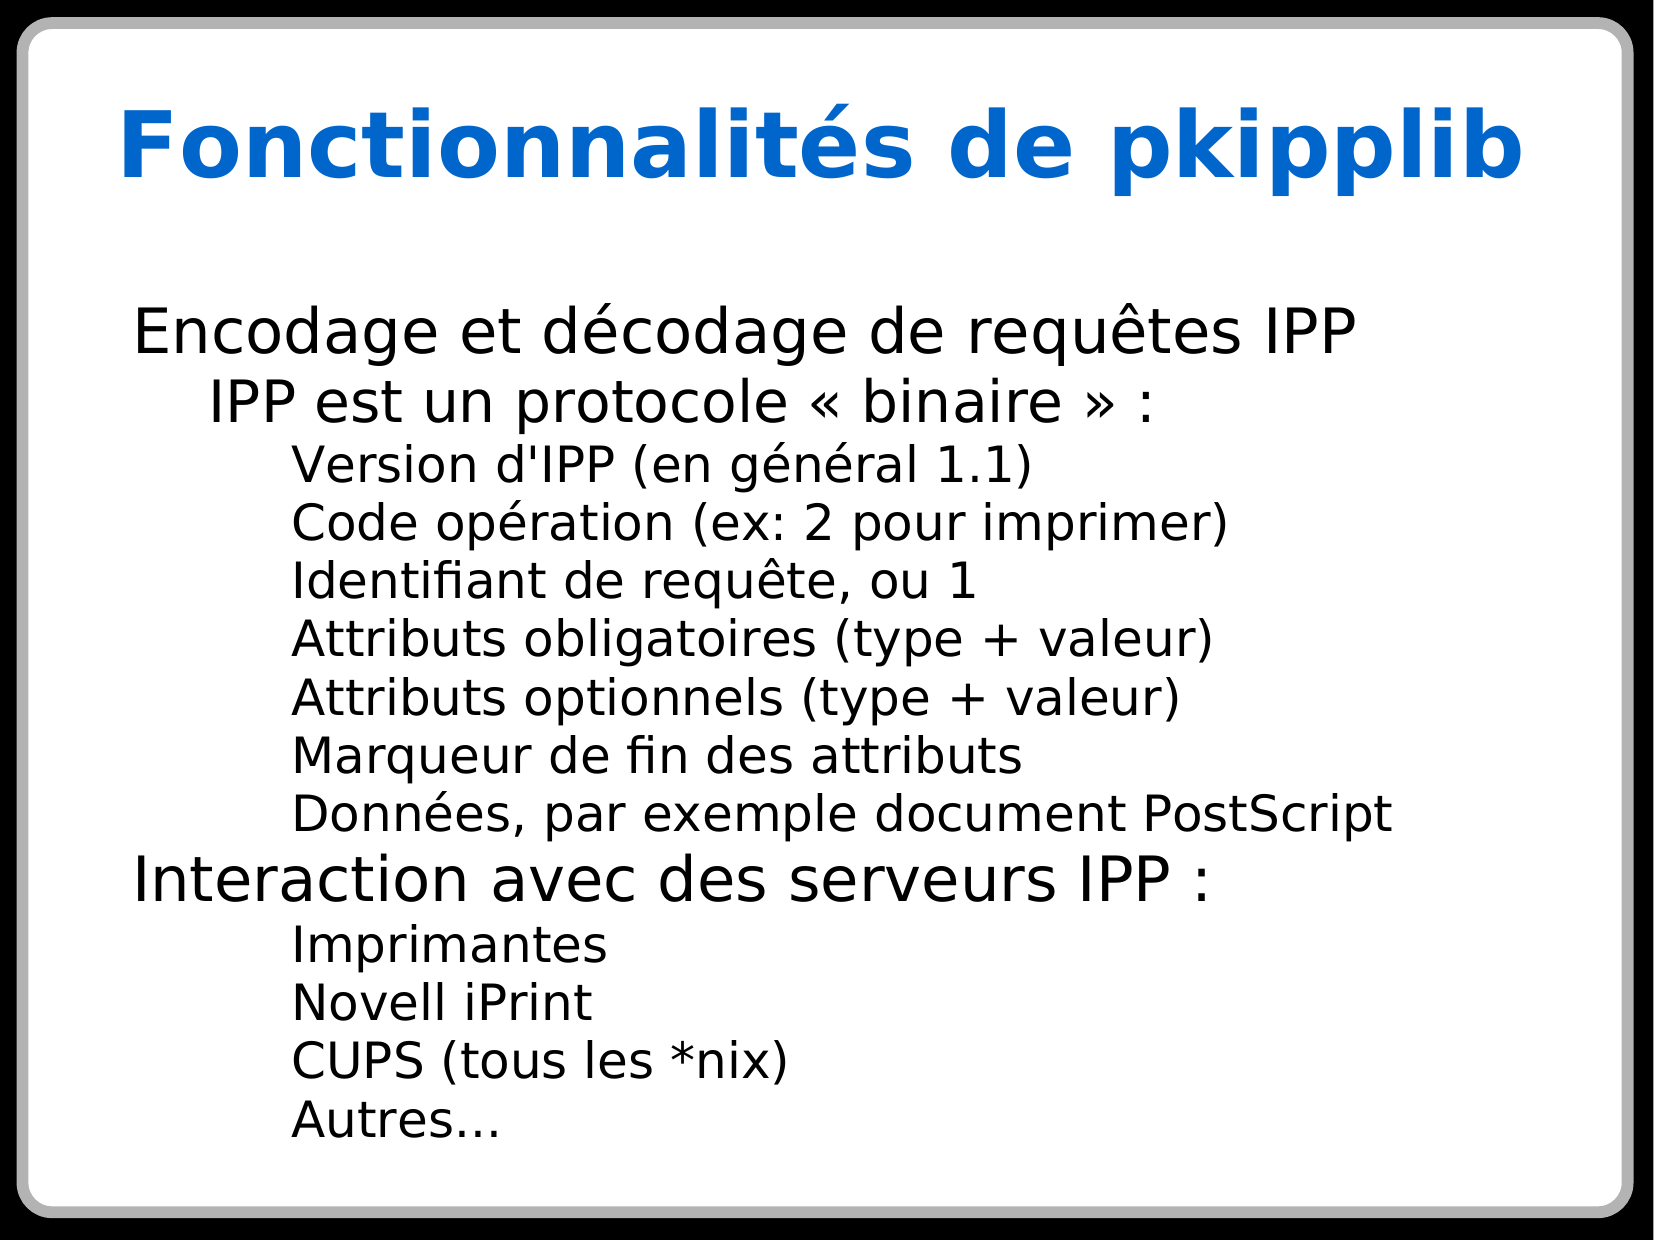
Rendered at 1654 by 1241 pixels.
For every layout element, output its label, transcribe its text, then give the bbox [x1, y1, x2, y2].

list Encodage et décodage de requêtes IPP IPP est un protocole « binaire » : Version d'IPP (en général 1.1) Code opération (ex: 2 pour imprimer) Identifiant de requête, ou 1 Attributs obligatoires (type + valeur) Attributs optionnels (type + valeur) Marqueur de fin des attributs Données, par exemple document PostScript Interaction avec des serveurs IPP : Imprimantes Novell iPrint CUPS (tous les *nix) Autres... [114, 295, 1536, 1150]
title Fonctionnalités de pkipplib [67, 91, 1577, 199]
